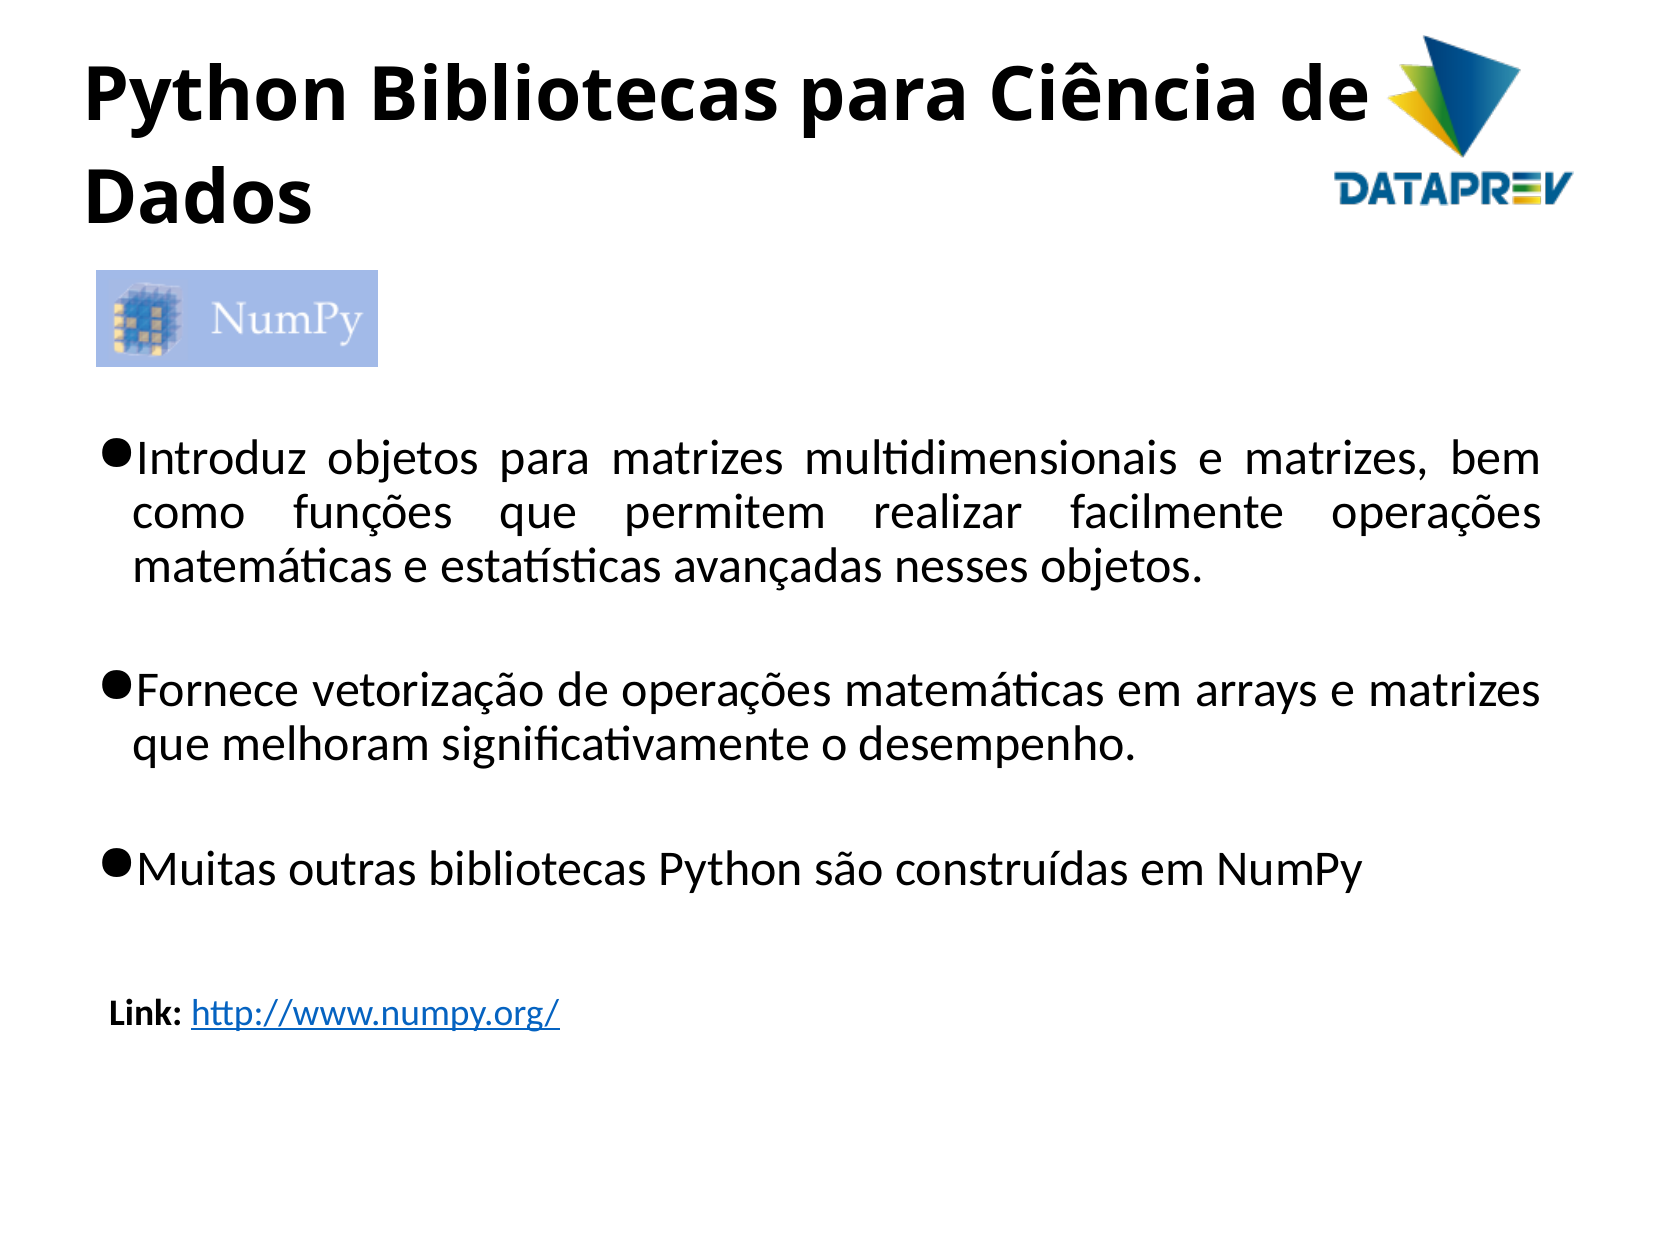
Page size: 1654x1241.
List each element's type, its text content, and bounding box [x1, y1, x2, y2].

picture [1334, 35, 1574, 206]
text_box Introduz objetos para matrizes multidimensionais e matrizes, bem como funções que permitem realizar facilmente operações matemáticas e estatísticas avançadas nesses objetos. Fornece vetorização de operações matemáticas em arrays e matrizes que melhoram significativamente o desempenho. Muitas outras bibliotecas Python são construídas em NumPy [82, 259, 1557, 974]
picture [96, 270, 378, 367]
text_box Link: http://www.numpy.org/ [94, 980, 826, 1041]
title Python Bibliotecas para Ciência de Dados [82, 49, 1429, 237]
